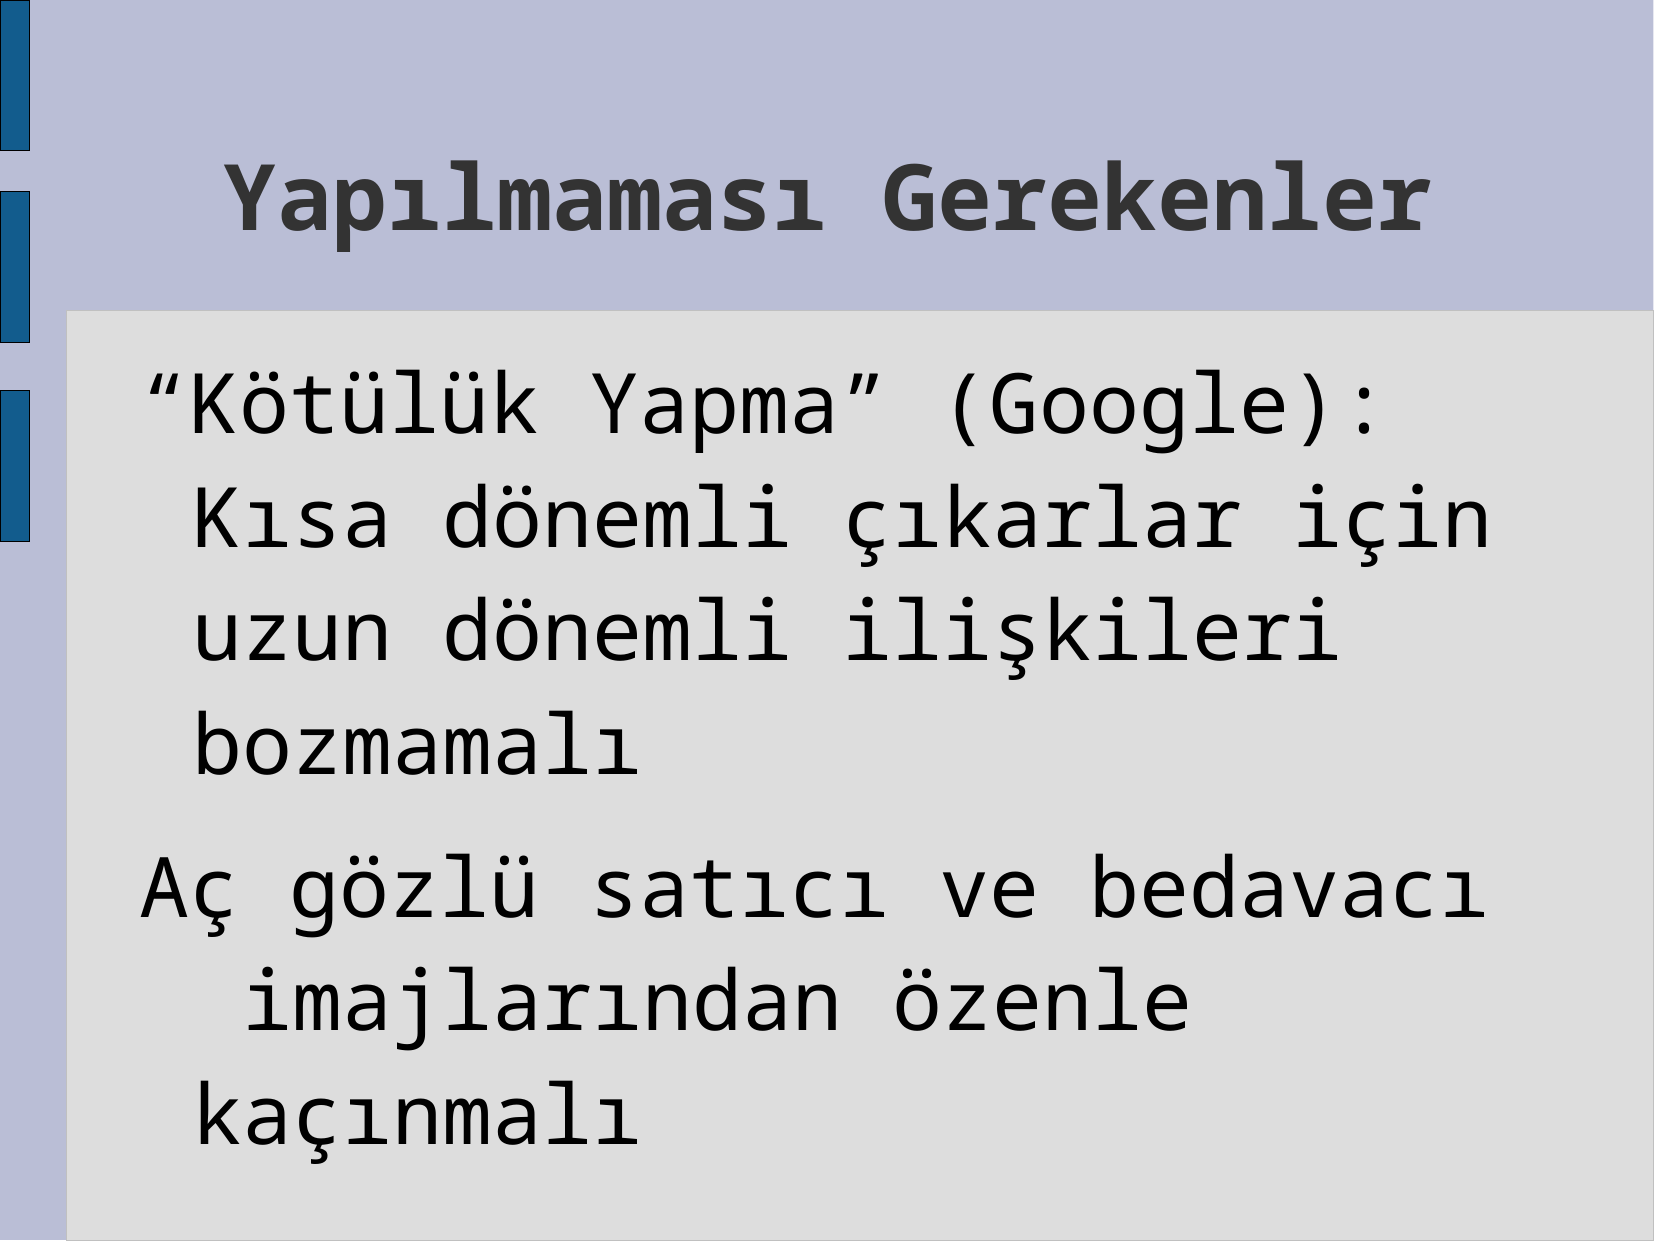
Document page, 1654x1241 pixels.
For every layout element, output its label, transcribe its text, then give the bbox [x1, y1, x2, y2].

list “Kötülük Yapma” (Google): Kısa dönemli çıkarlar için uzun dönemli ilişkileri bozmamalı Aç gözlü satıcı ve bedavacı imajlarından özenle kaçınmalı [121, 344, 1534, 1127]
title Yapılmaması Gerekenler [121, 91, 1534, 299]
